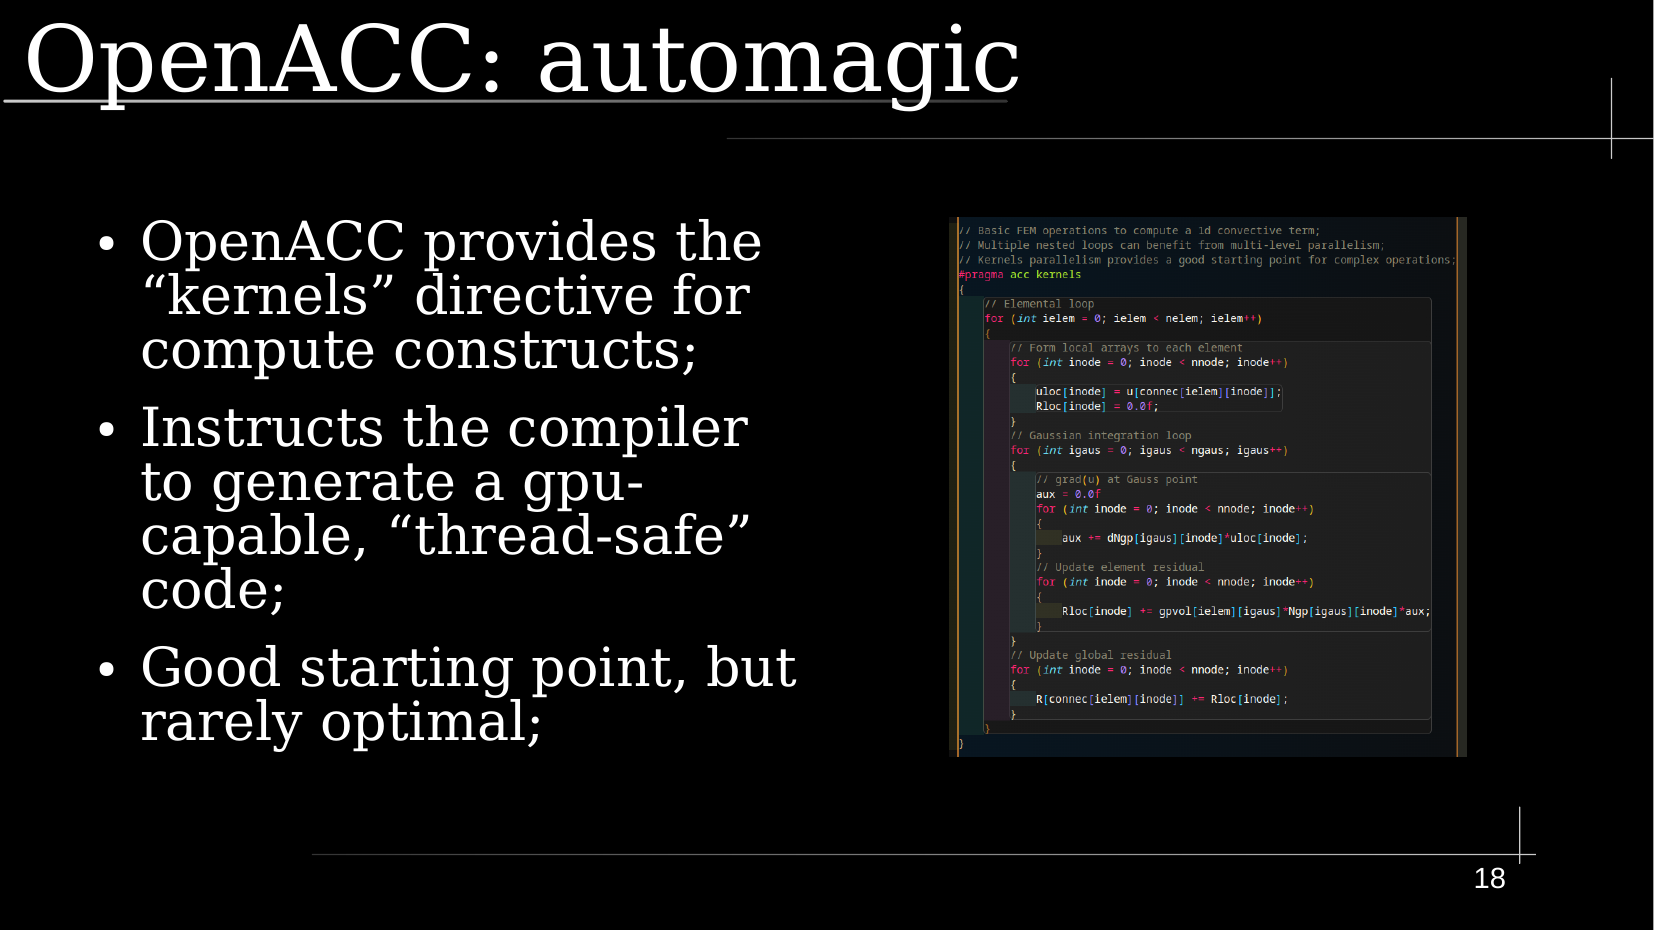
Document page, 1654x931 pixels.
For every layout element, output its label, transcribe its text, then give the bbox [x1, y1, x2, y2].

list OpenACC provides the “kernels” directive for compute constructs; Instructs the compiler to generate a gpu-capable, “thread-safe” code; Good starting point, but rarely optimal; [82, 217, 809, 758]
picture [949, 217, 1467, 758]
title OpenACC: automagic [23, 11, 1589, 119]
